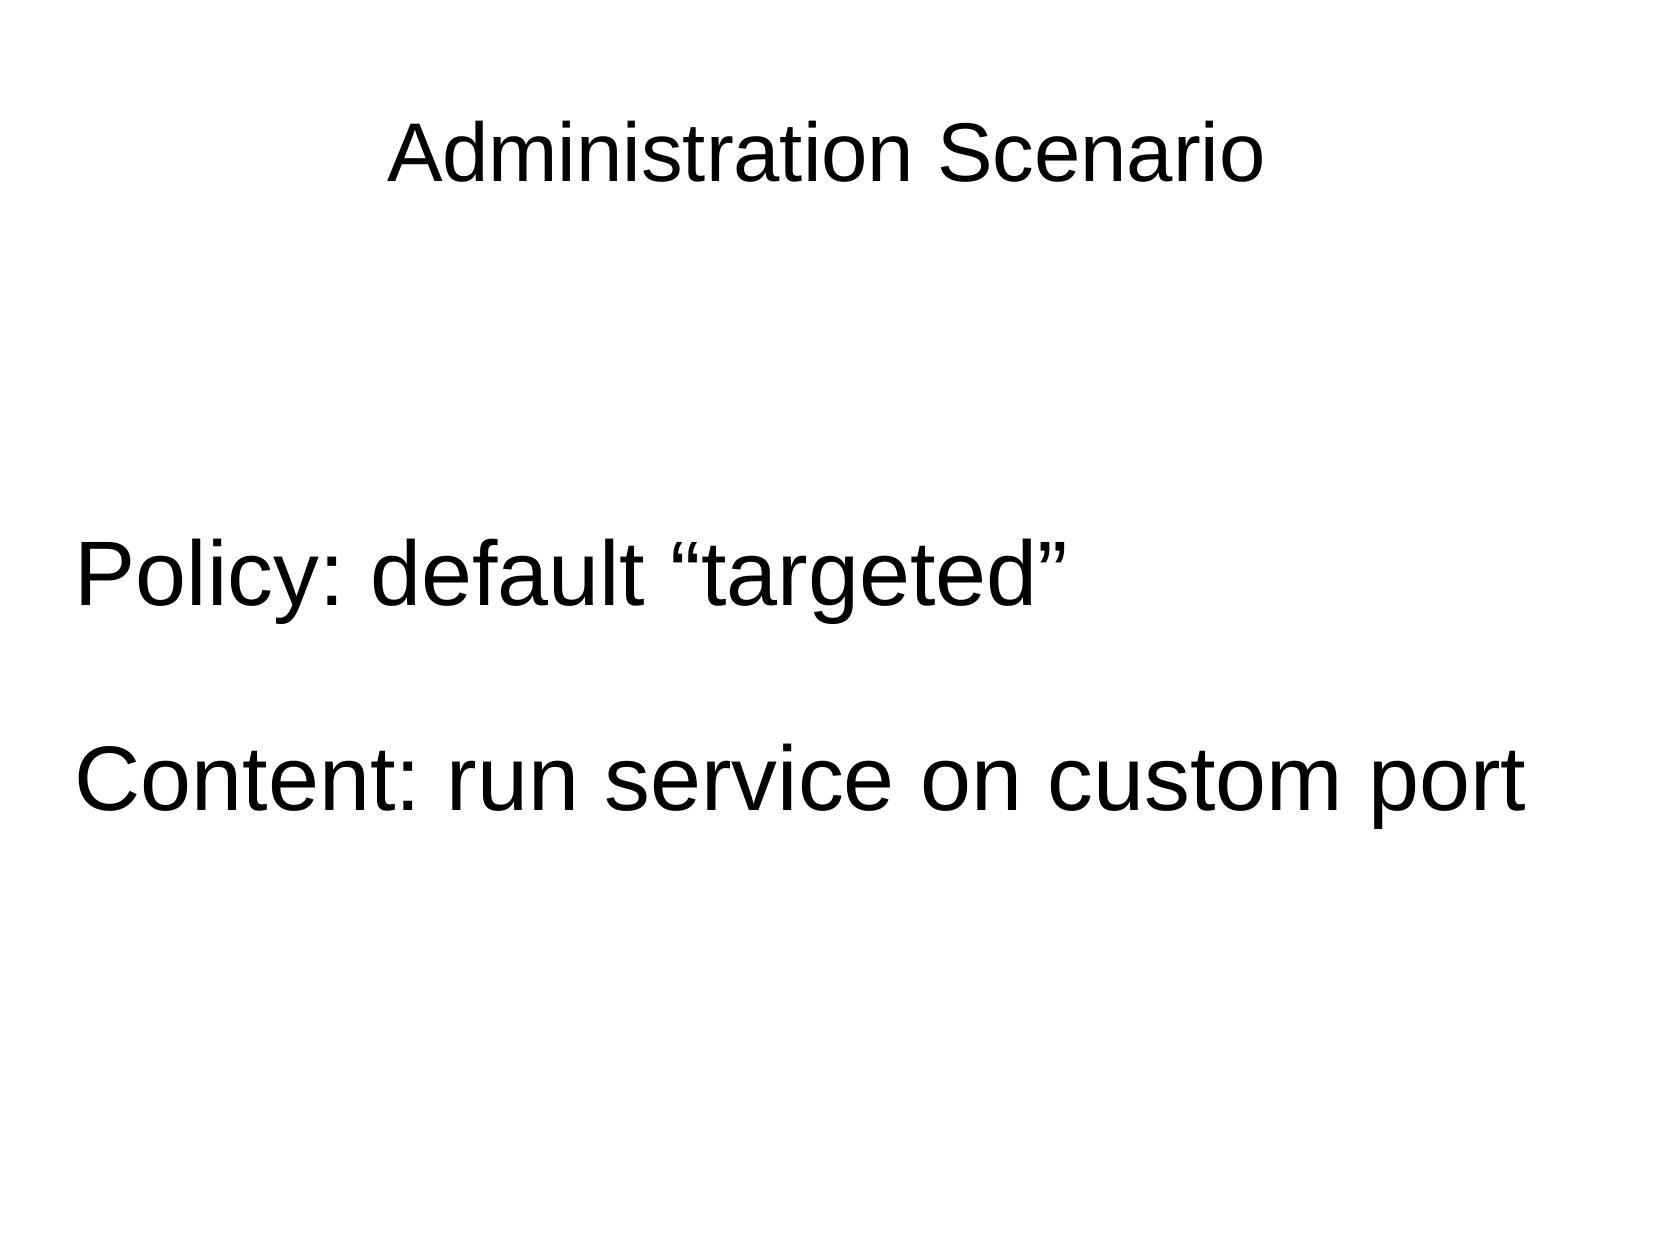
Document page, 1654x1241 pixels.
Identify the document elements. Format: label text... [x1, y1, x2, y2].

title Administration Scenario [82, 49, 1571, 257]
text_box Policy: default “targeted” Content: run service on custom port [59, 515, 1635, 842]
